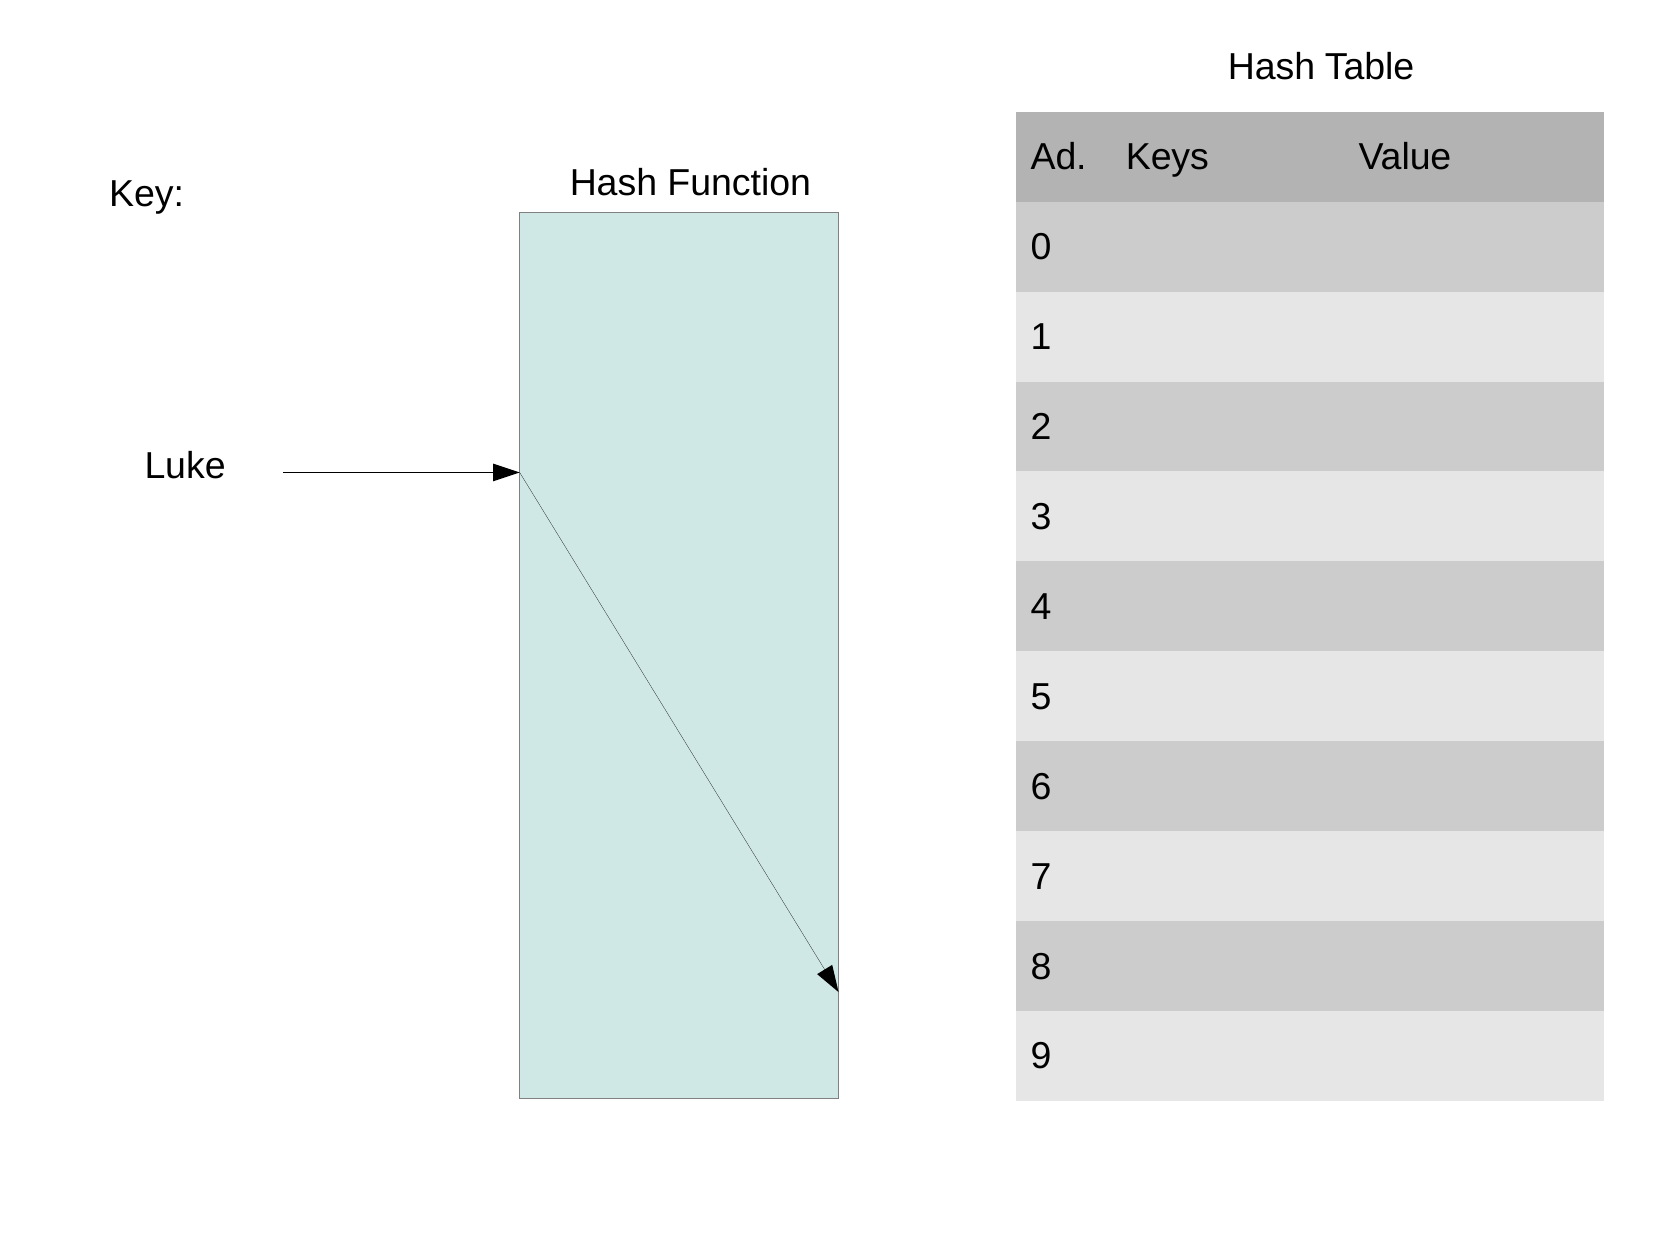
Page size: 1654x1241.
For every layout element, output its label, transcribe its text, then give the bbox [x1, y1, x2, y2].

table_cell 3 [1016, 471, 1111, 561]
text_box Hash Function [555, 153, 827, 211]
table_cell [1344, 831, 1604, 921]
table_cell [1111, 471, 1344, 561]
table_cell 1 [1016, 292, 1111, 382]
table_cell [1111, 921, 1344, 1011]
table_cell 9 [1016, 1011, 1111, 1101]
table_header Value [1344, 112, 1604, 202]
text_box Key: [94, 165, 200, 223]
table_cell [1111, 831, 1344, 921]
table_cell [1344, 1011, 1604, 1101]
text_box Hash Table [1213, 37, 1430, 95]
table_header Keys [1111, 112, 1344, 202]
table_header Ad. [1016, 112, 1111, 202]
table_cell 5 [1016, 651, 1111, 741]
table_cell [1344, 921, 1604, 1011]
table_cell 2 [1016, 382, 1111, 471]
text_box [519, 474, 839, 1099]
table_cell [1111, 202, 1344, 292]
table_cell [1111, 292, 1344, 382]
text_box [519, 212, 839, 989]
table_cell [1344, 741, 1604, 831]
table_cell [1344, 202, 1604, 292]
table_cell [1111, 1011, 1344, 1101]
table_cell [1344, 561, 1604, 651]
table_cell 8 [1016, 921, 1111, 1011]
table_cell 4 [1016, 561, 1111, 651]
table_cell [1344, 382, 1604, 471]
table_cell [1111, 741, 1344, 831]
table_cell [1344, 292, 1604, 382]
table_cell [1344, 651, 1604, 741]
table_cell [1111, 651, 1344, 741]
text_box Luke [129, 437, 485, 494]
table_cell [1111, 561, 1344, 651]
table_cell [1111, 382, 1344, 471]
table_cell 0 [1016, 202, 1111, 292]
table_cell 6 [1016, 741, 1111, 831]
table_cell 7 [1016, 831, 1111, 921]
table_cell [1344, 471, 1604, 561]
